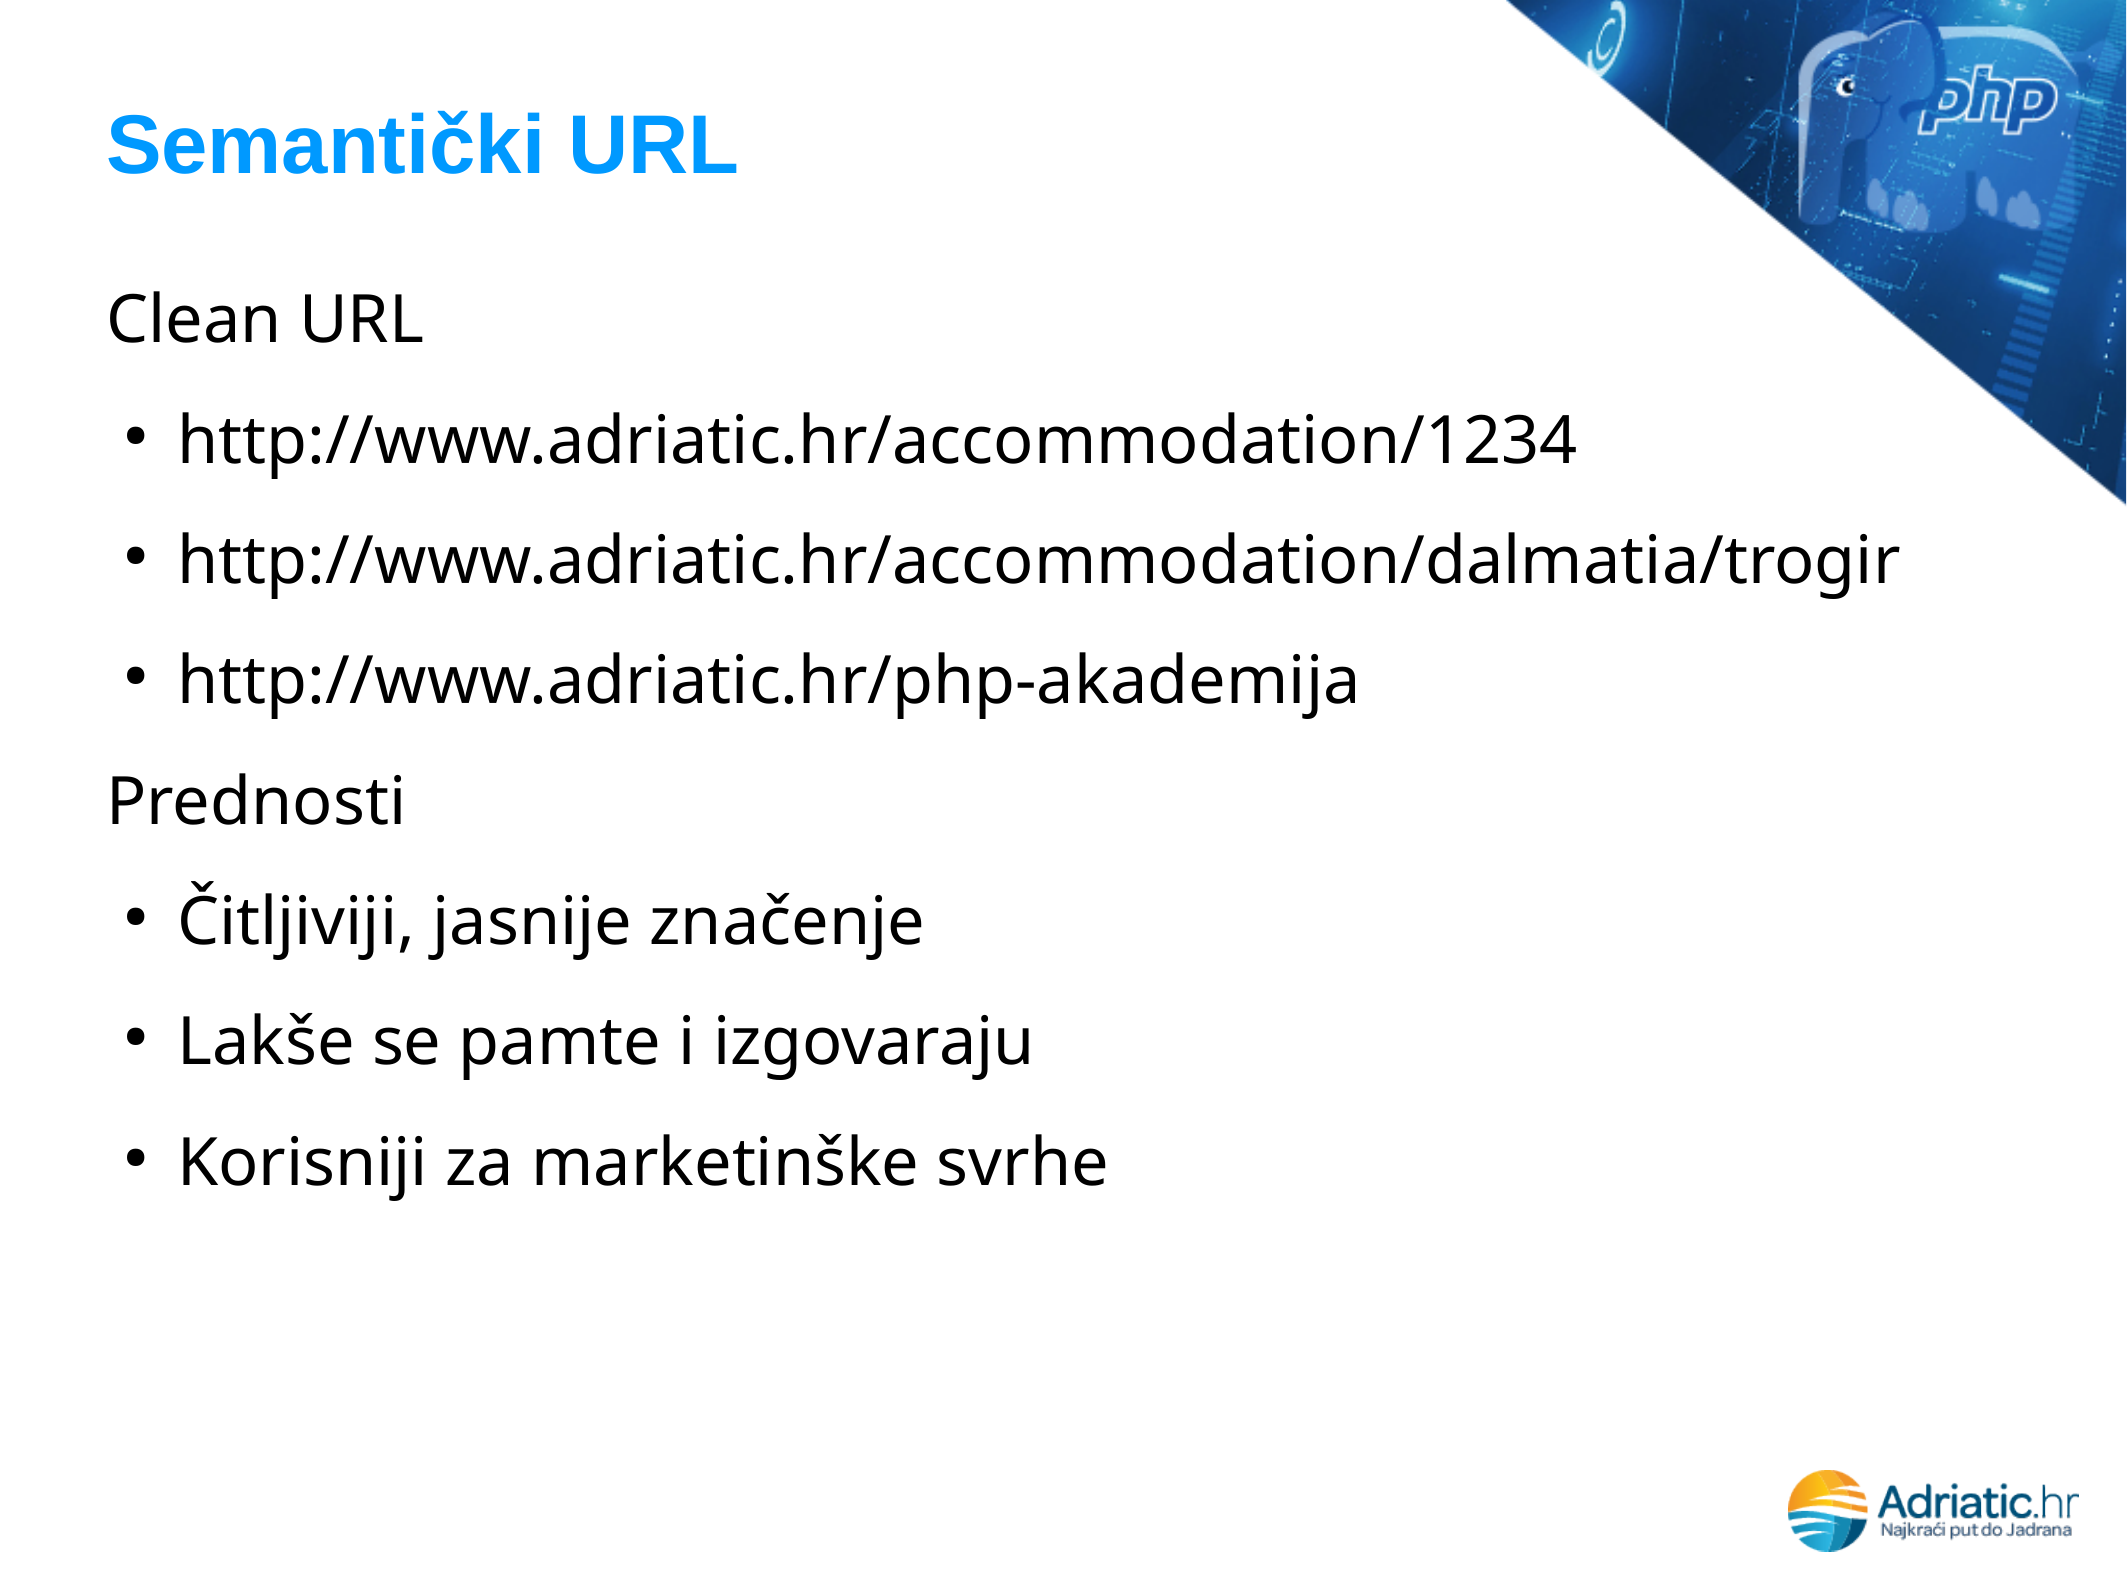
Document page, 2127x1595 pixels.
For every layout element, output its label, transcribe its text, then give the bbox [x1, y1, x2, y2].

picture [1505, 0, 2127, 625]
picture [1788, 1470, 2079, 1552]
list Clean URL http://www.adriatic.hr/accommodation/1234 http://www.adriatic.hr/accommodation/dalmatia/trogir http://www.adriatic.hr/php-akademija Prednosti Čitljiviji, jasnije značenje Lakše se pamte i izgovaraju Korisniji za marketinške svrhe [106, 271, 2020, 1453]
title Semantički URL [106, 70, 1630, 219]
